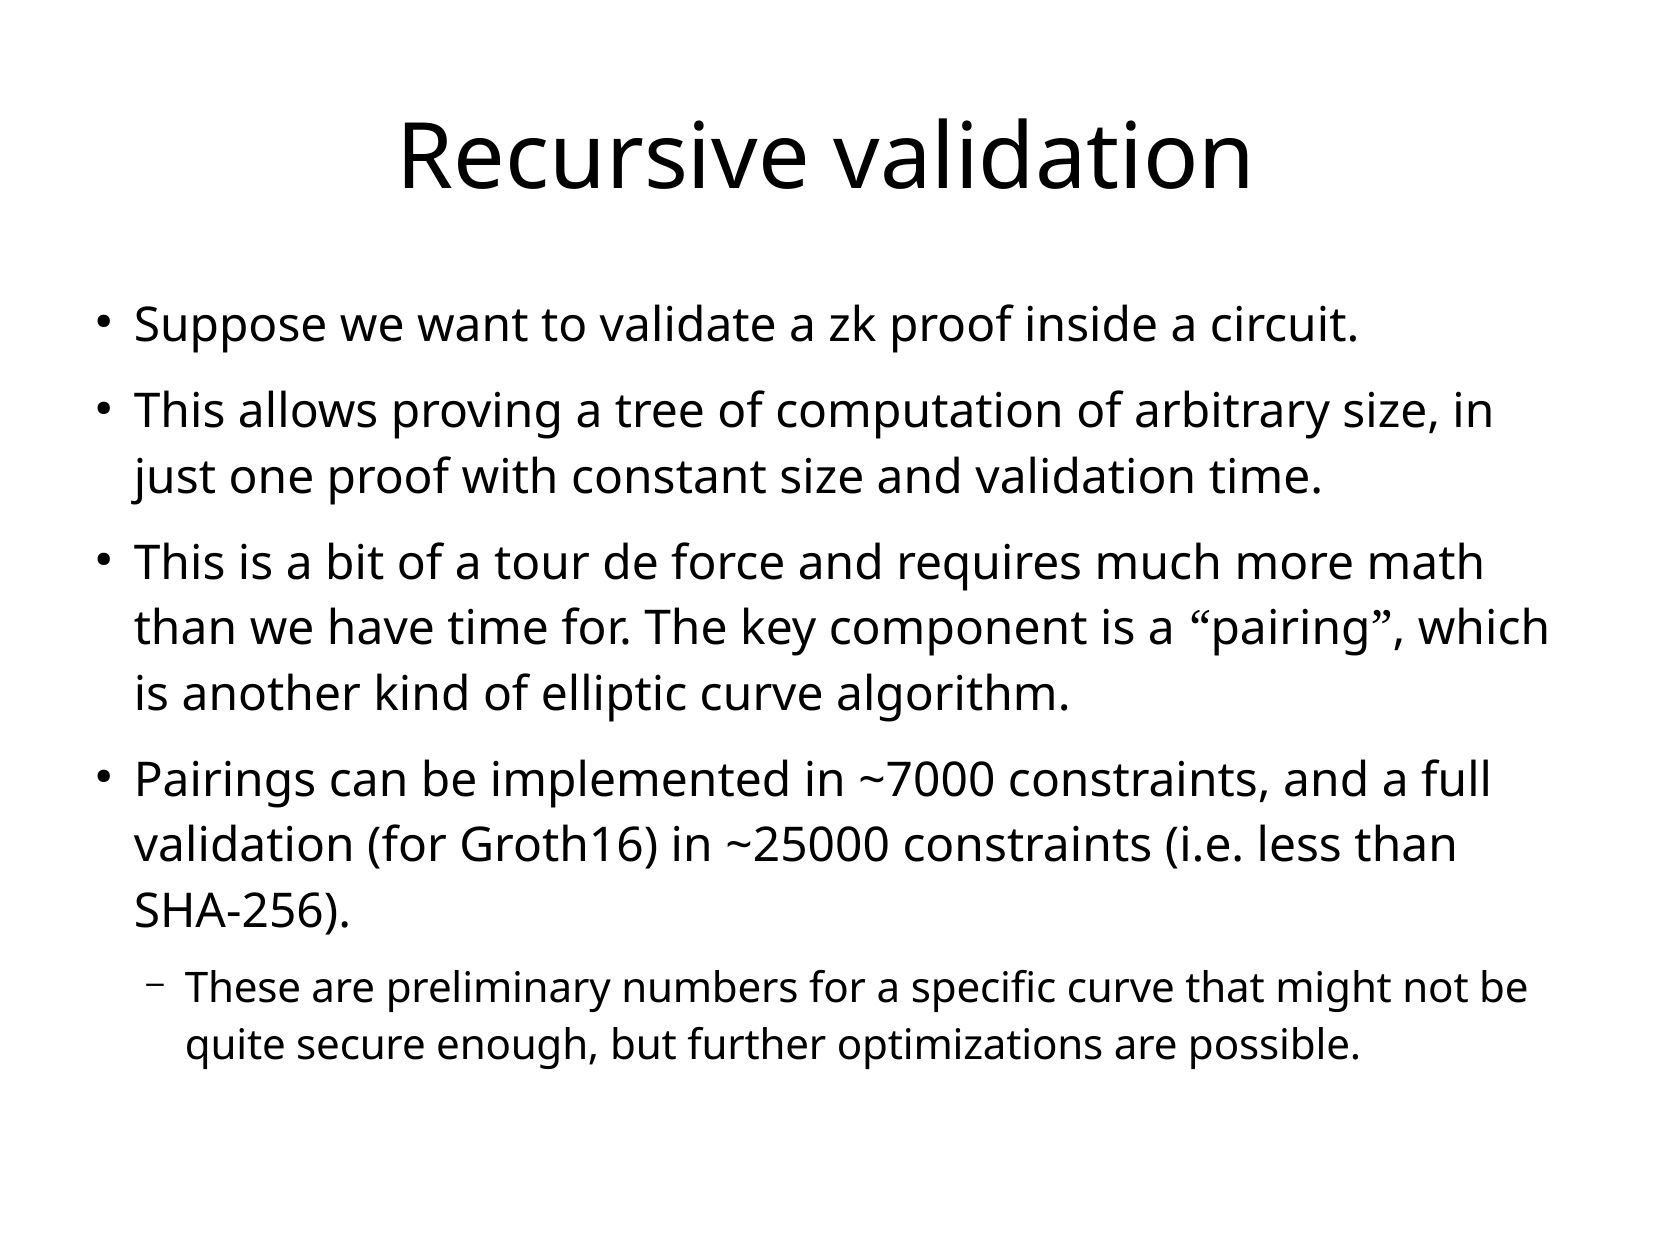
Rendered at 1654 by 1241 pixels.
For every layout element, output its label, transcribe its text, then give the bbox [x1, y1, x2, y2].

list Suppose we want to validate a zk proof inside a circuit. This allows proving a tree of computation of arbitrary size, in just one proof with constant size and validation time. This is a bit of a tour de force and requires much more math than we have time for. The key component is a “pairing”, which is another kind of elliptic curve algorithm. Pairings can be implemented in ~7000 constraints, and a full validation (for Groth16) in ~25000 constraints (i.e. less than SHA-256). These are preliminary numbers for a specific curve that might not be quite secure enough, but further optimizations are possible. [82, 290, 1571, 1087]
title Recursive validation [82, 49, 1571, 257]
